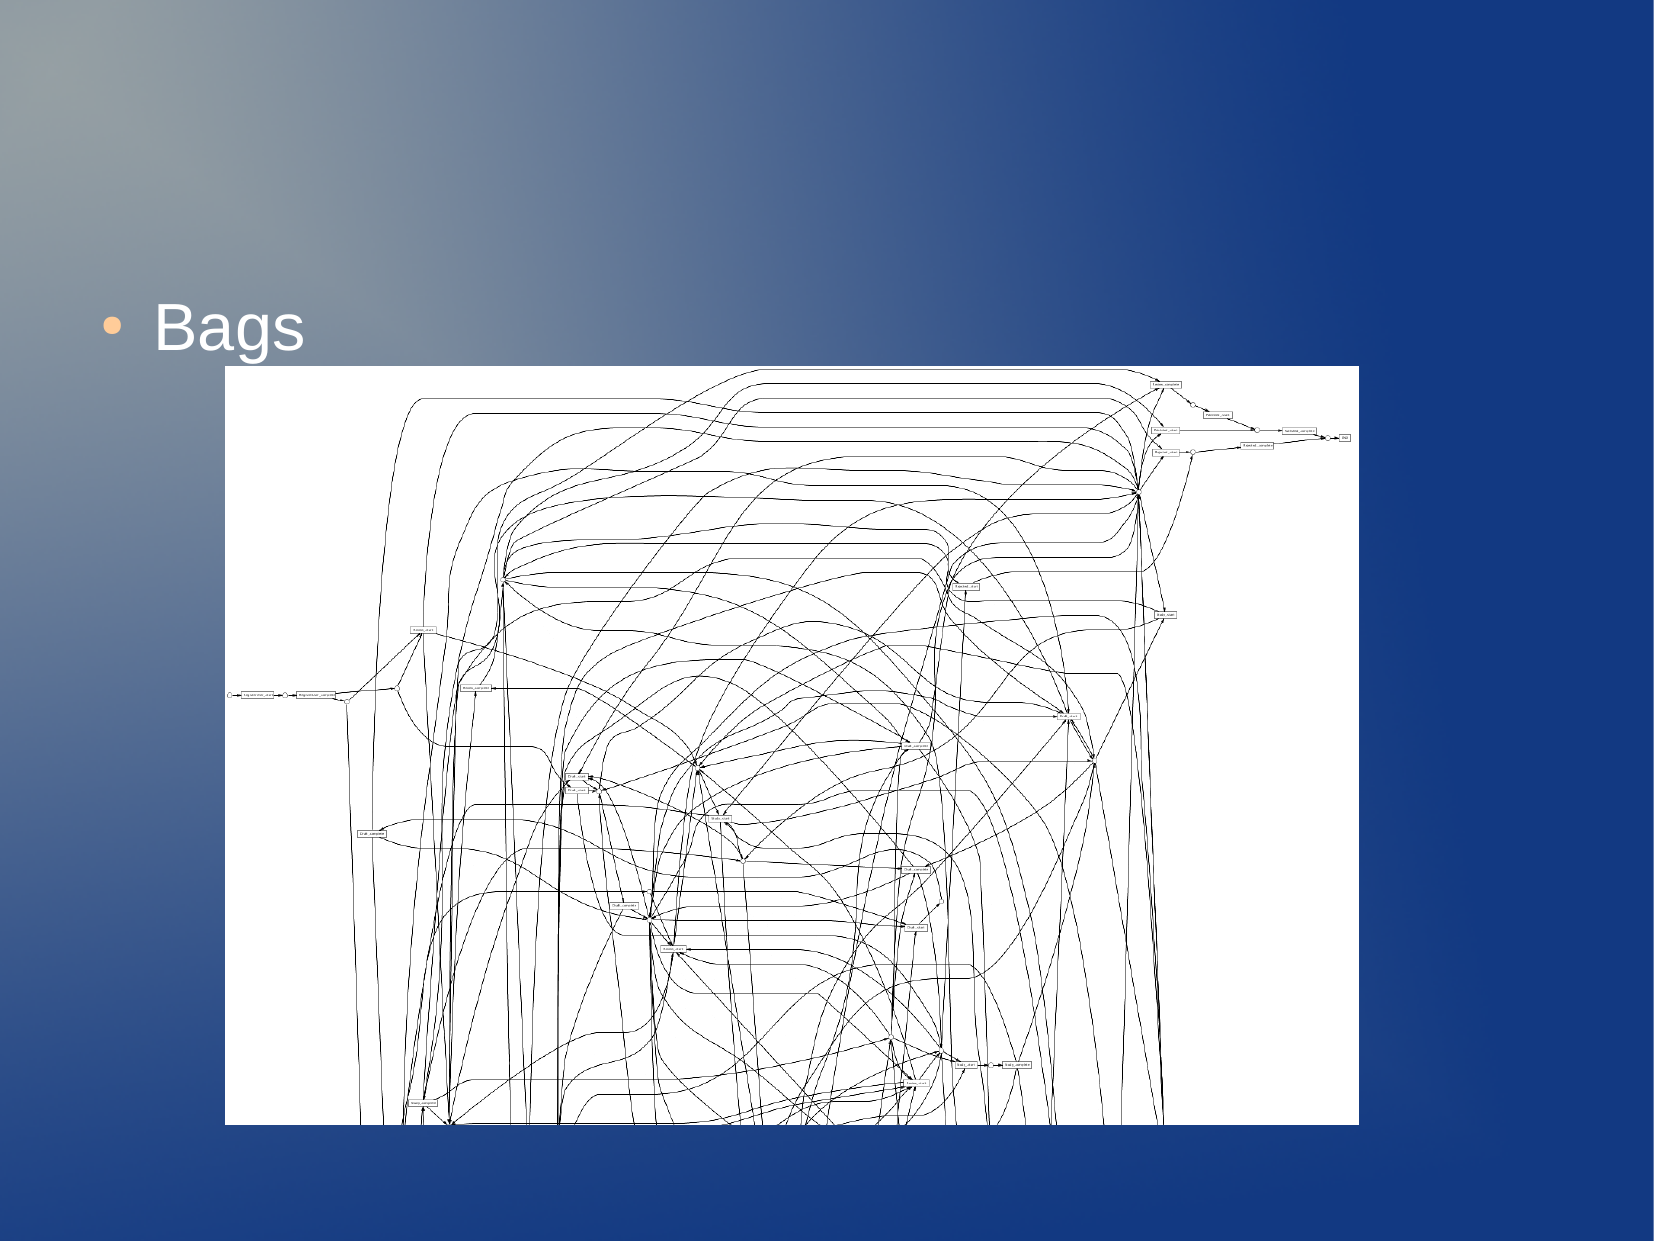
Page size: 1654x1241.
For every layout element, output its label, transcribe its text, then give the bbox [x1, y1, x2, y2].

list Bags [82, 290, 1571, 1109]
picture [0, 0, 1654, 1241]
